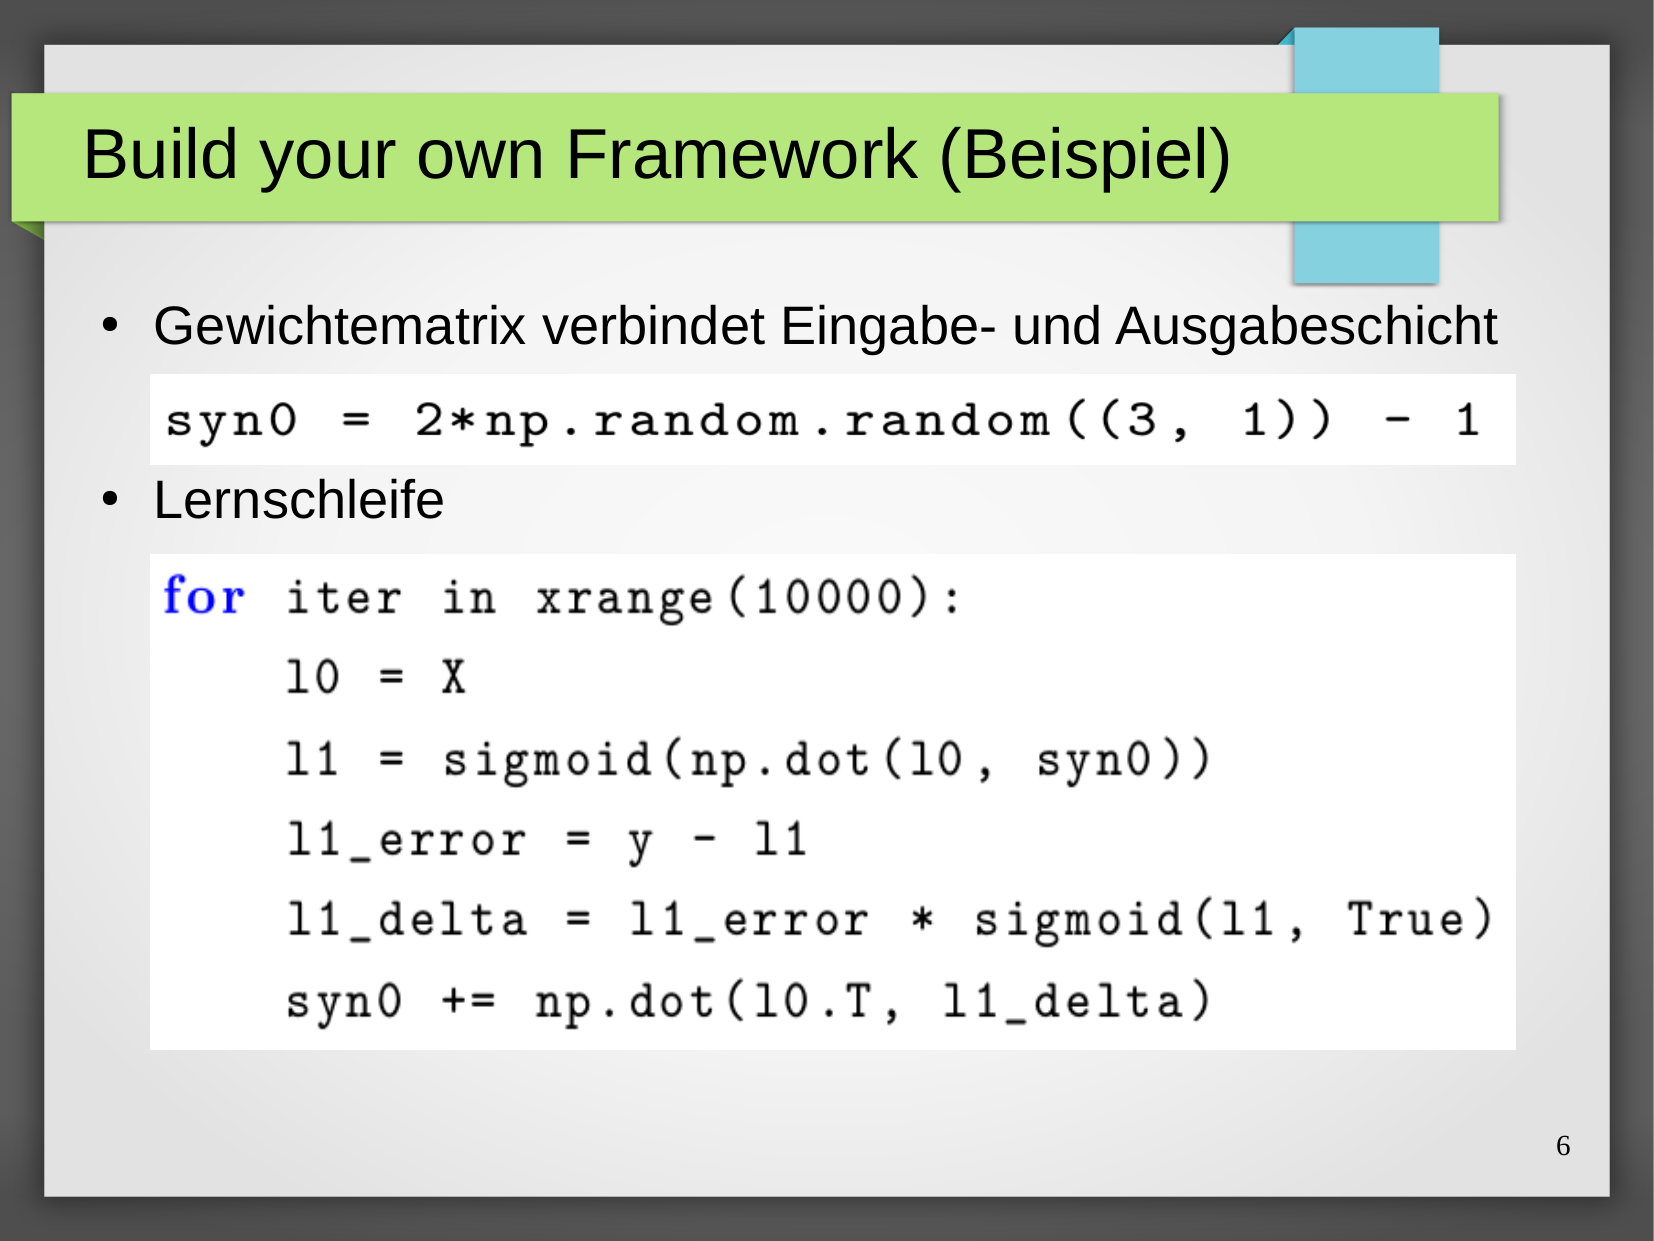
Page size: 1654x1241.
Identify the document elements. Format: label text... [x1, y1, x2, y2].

list Gewichtematrix verbindet Eingabe- und Ausgabeschicht Lernschleife [82, 295, 1571, 1015]
title Build your own Framework (Beispiel) [82, 94, 1264, 213]
picture [0, 0, 1654, 1241]
